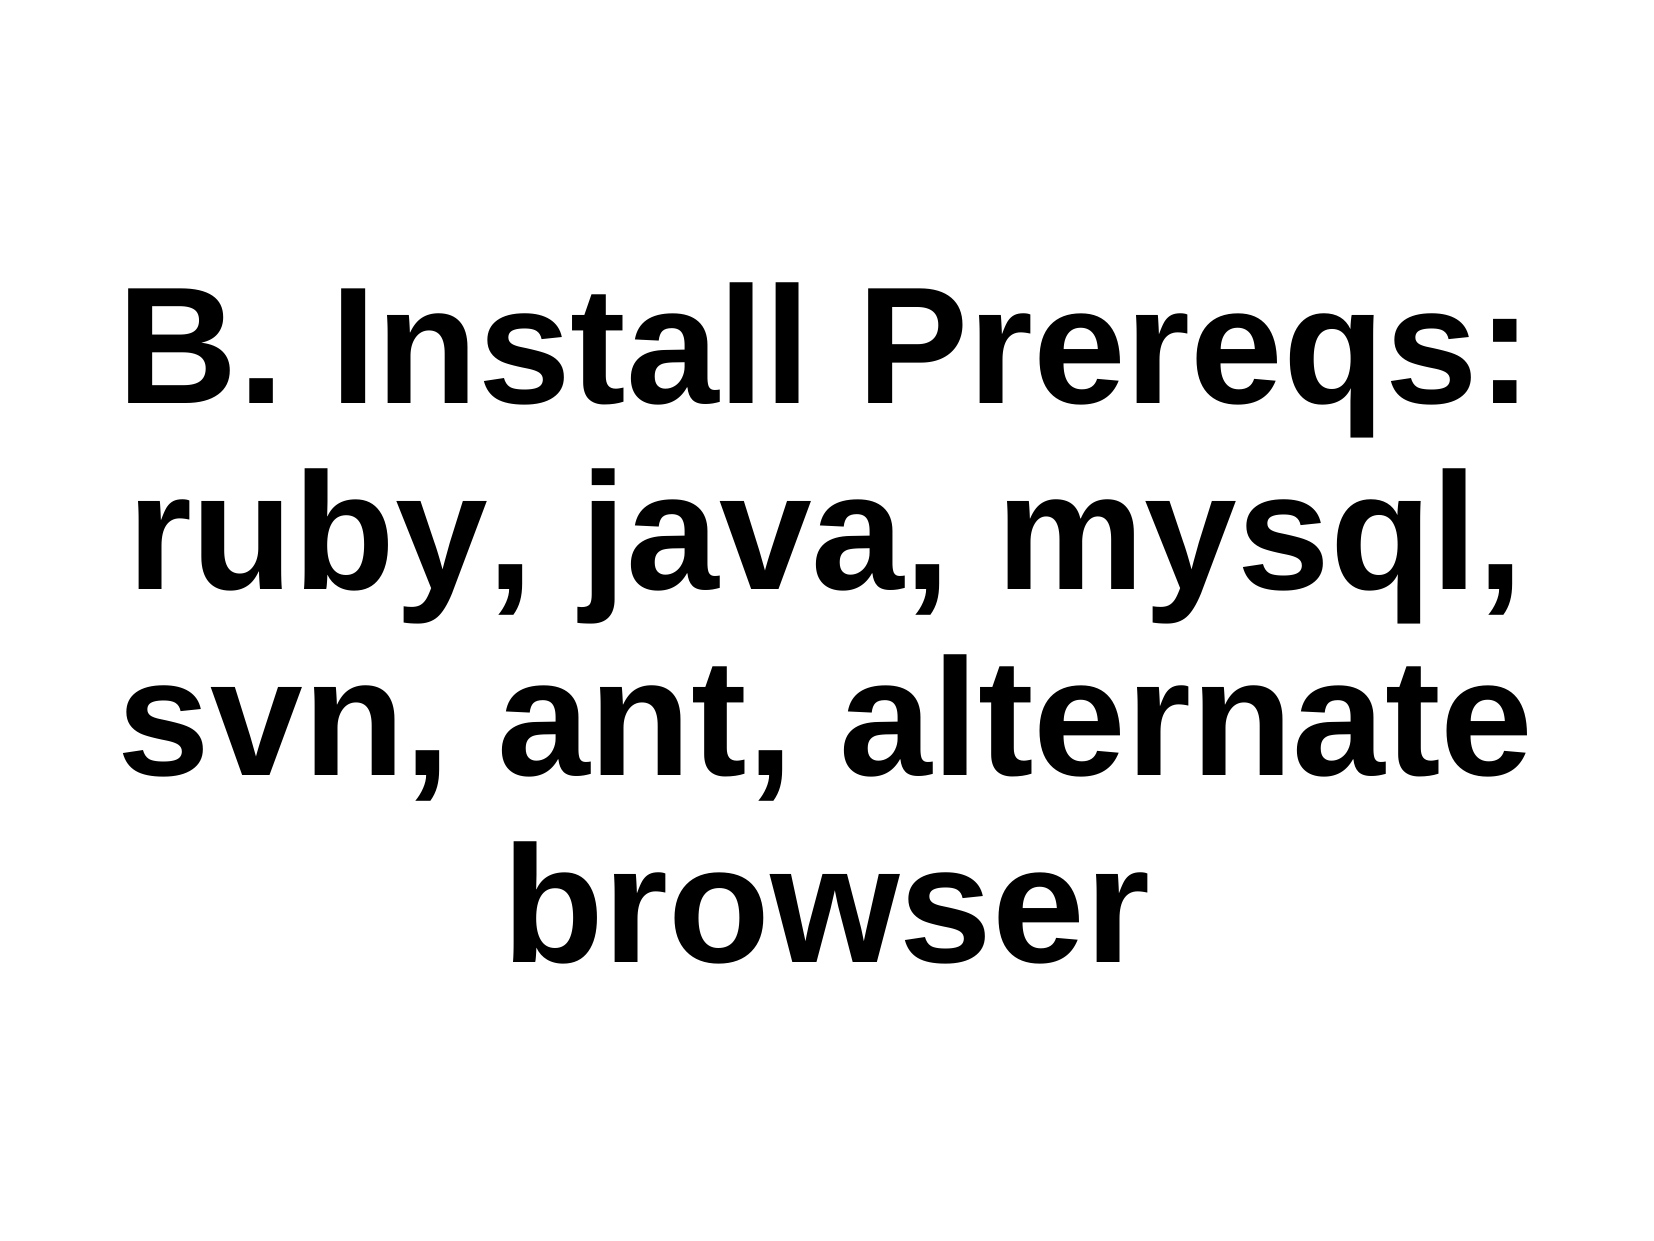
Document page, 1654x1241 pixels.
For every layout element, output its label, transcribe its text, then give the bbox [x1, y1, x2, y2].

title B. Install Prereqs: ruby, java, mysql, svn, ant, alternate browser [82, 49, 1571, 1201]
